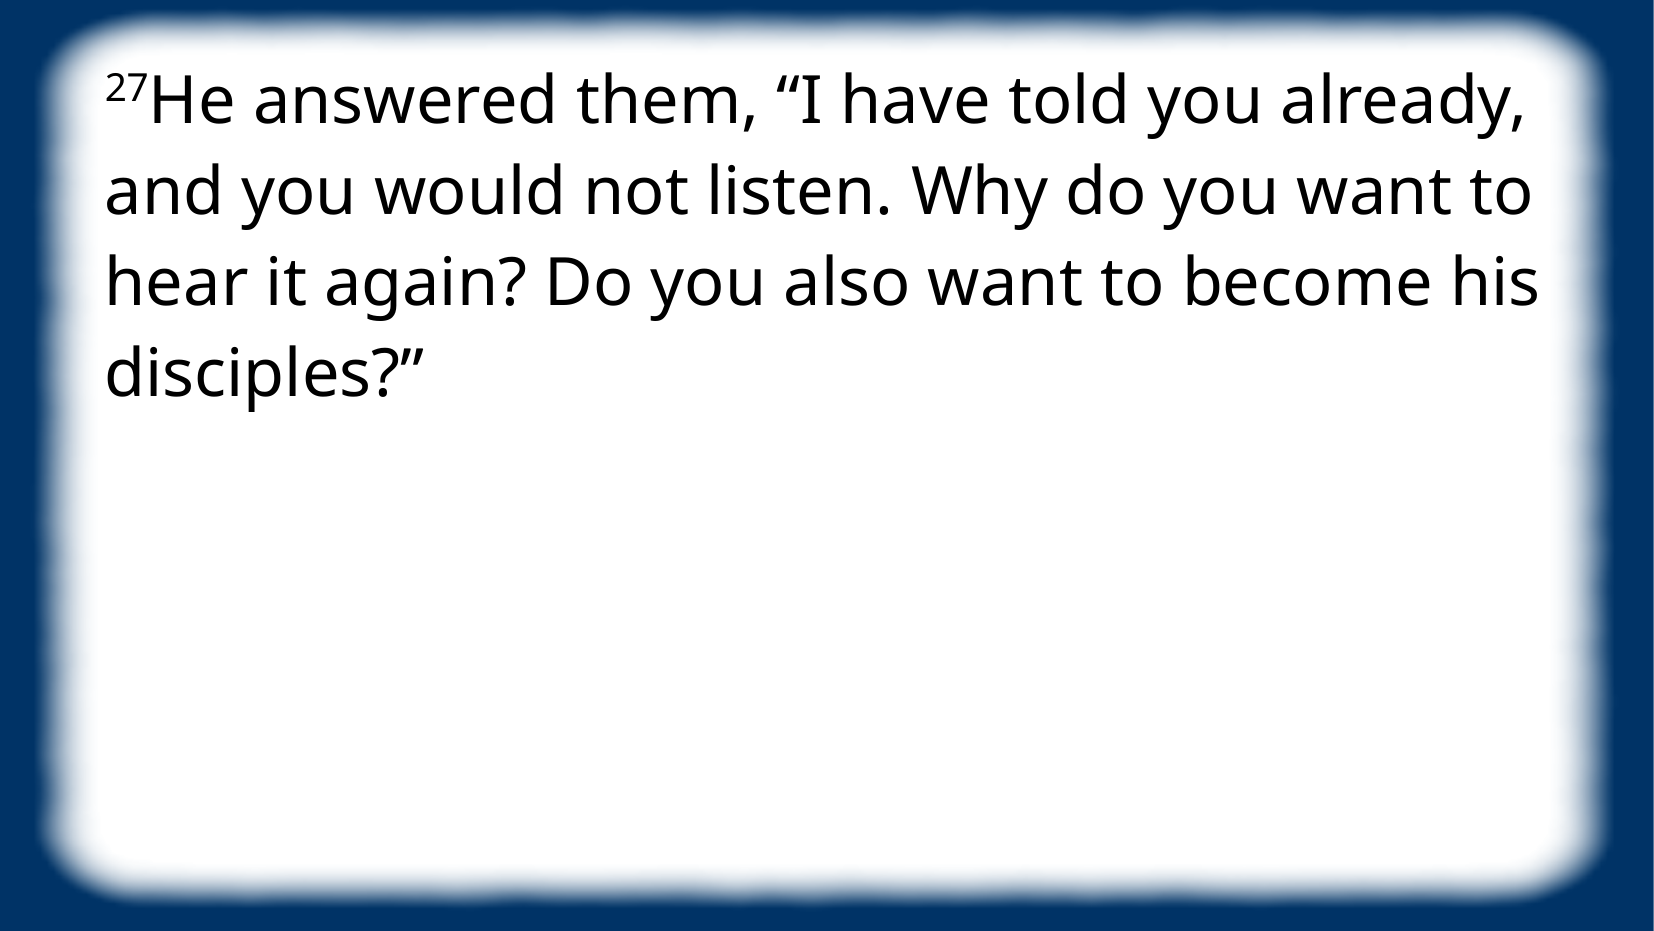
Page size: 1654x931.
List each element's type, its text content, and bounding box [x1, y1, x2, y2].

text_box 27He answered them, “I have told you already, and you would not listen. Why do you want to hear it again? Do you also want to become his disciples?” [90, 45, 1561, 415]
picture [0, 0, 1654, 931]
